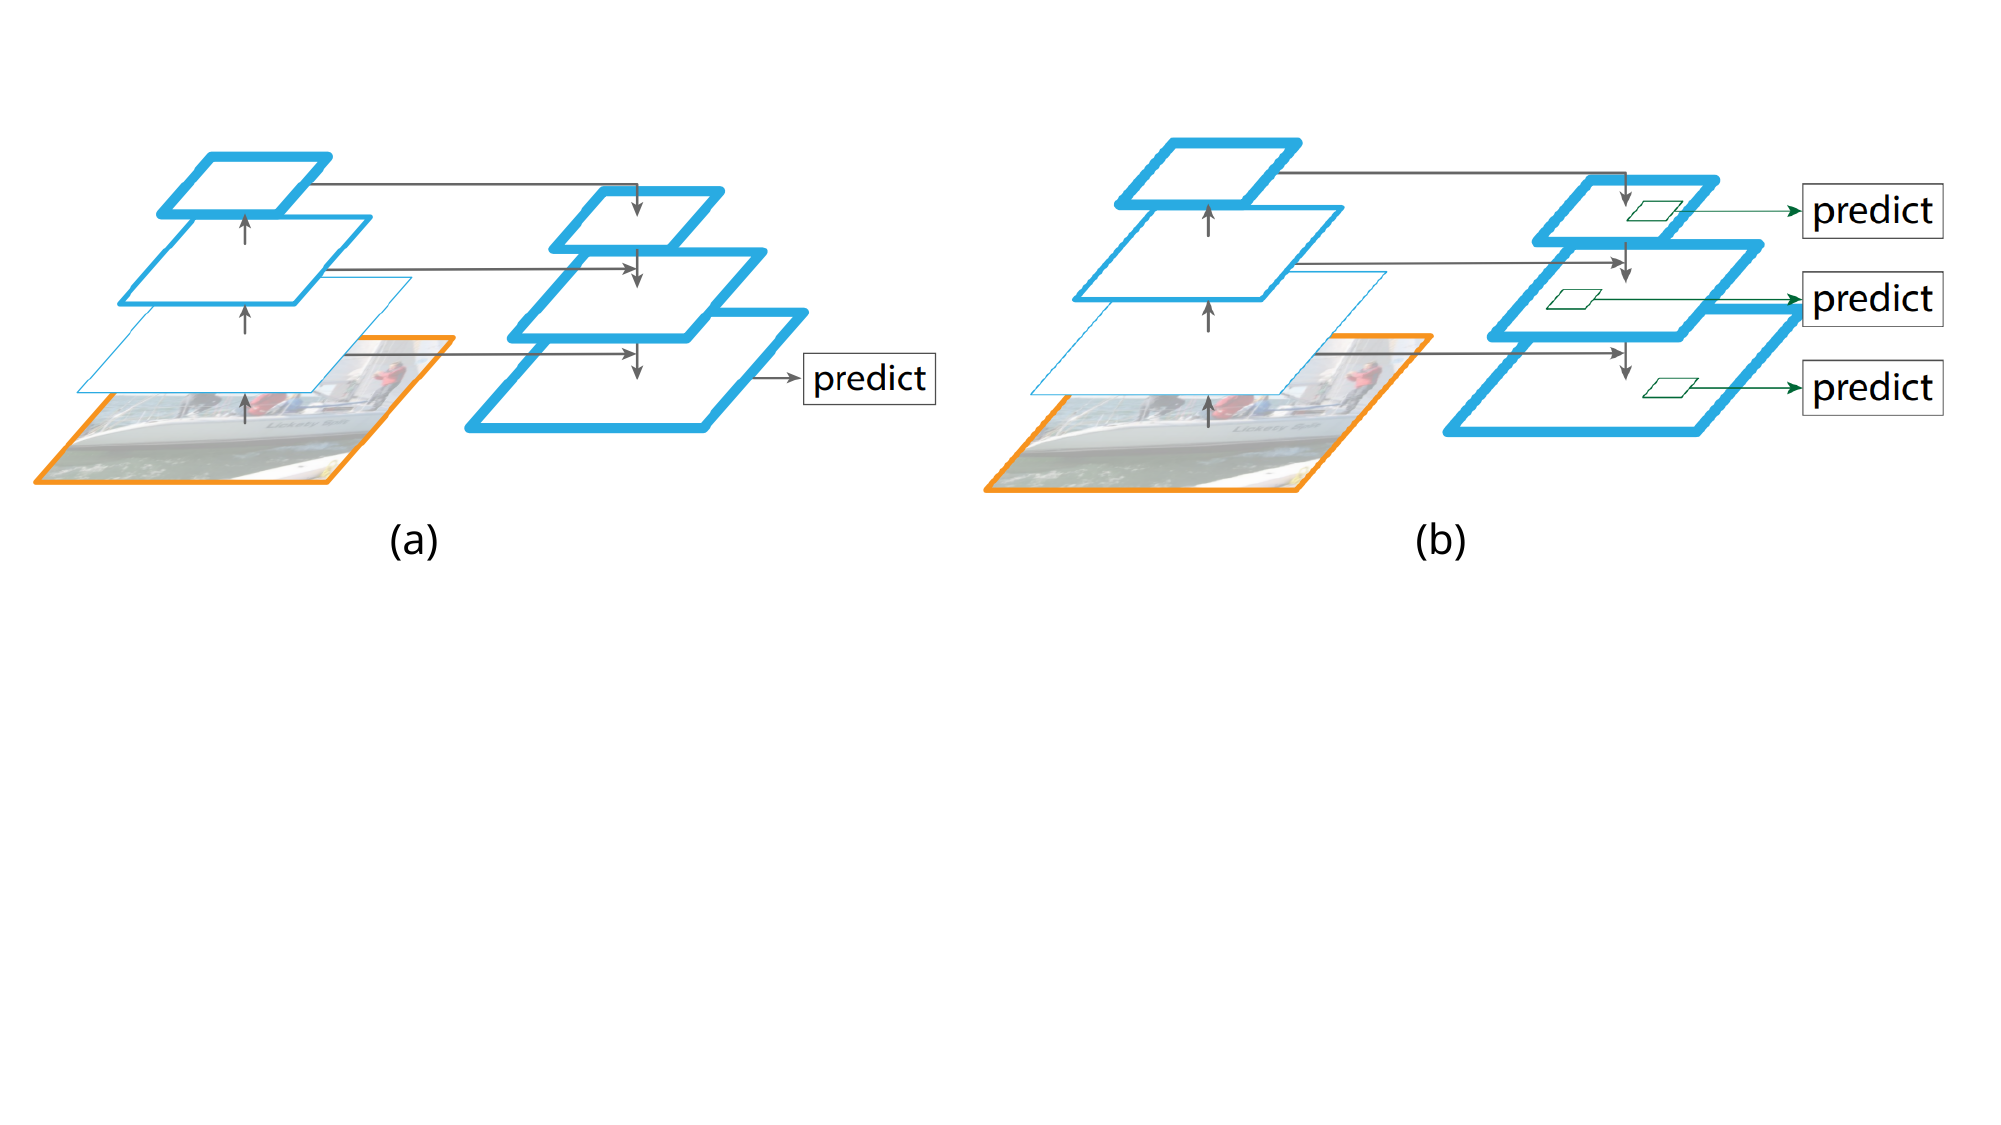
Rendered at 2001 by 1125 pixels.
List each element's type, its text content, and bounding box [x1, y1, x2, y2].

text_box (b) [1400, 502, 1489, 580]
picture [1, 117, 1969, 511]
text_box (a) [375, 502, 461, 579]
